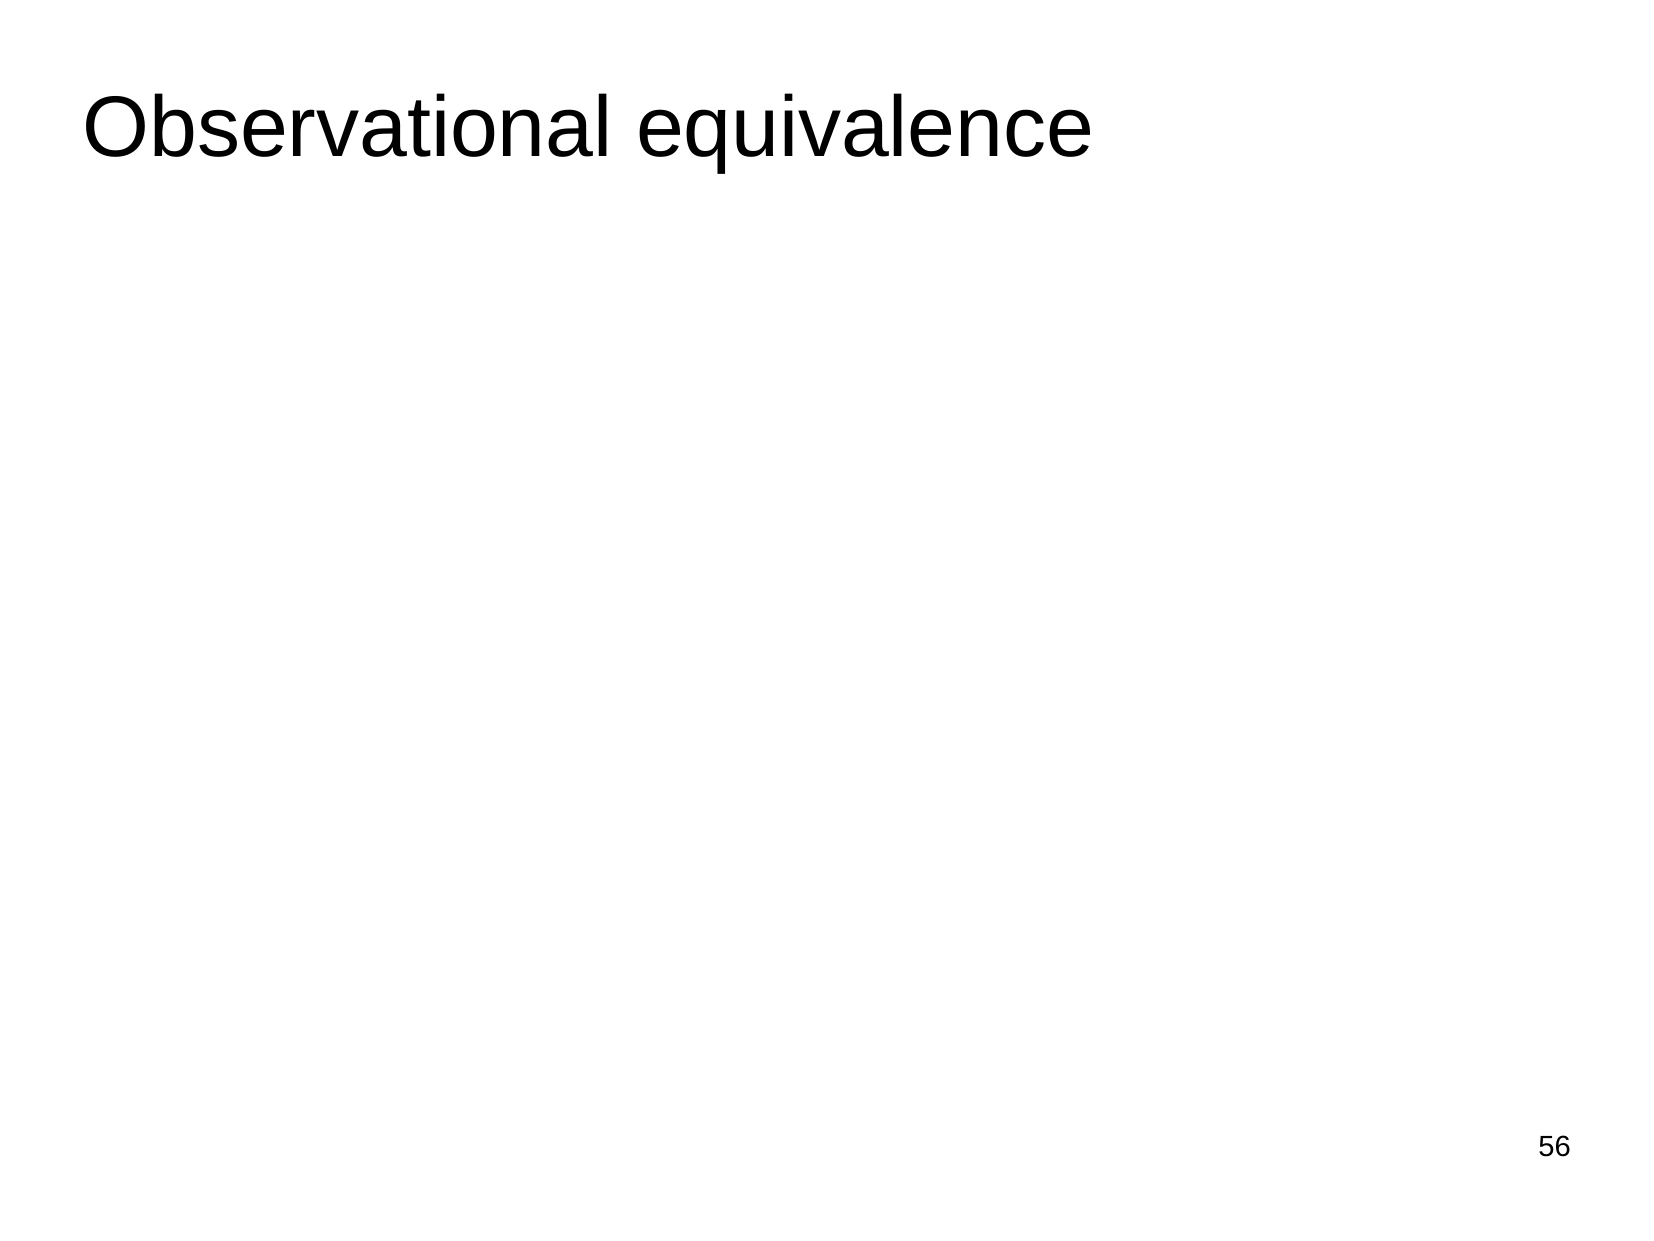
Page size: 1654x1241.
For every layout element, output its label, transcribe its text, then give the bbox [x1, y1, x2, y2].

title Observational equivalence [82, 49, 1571, 204]
